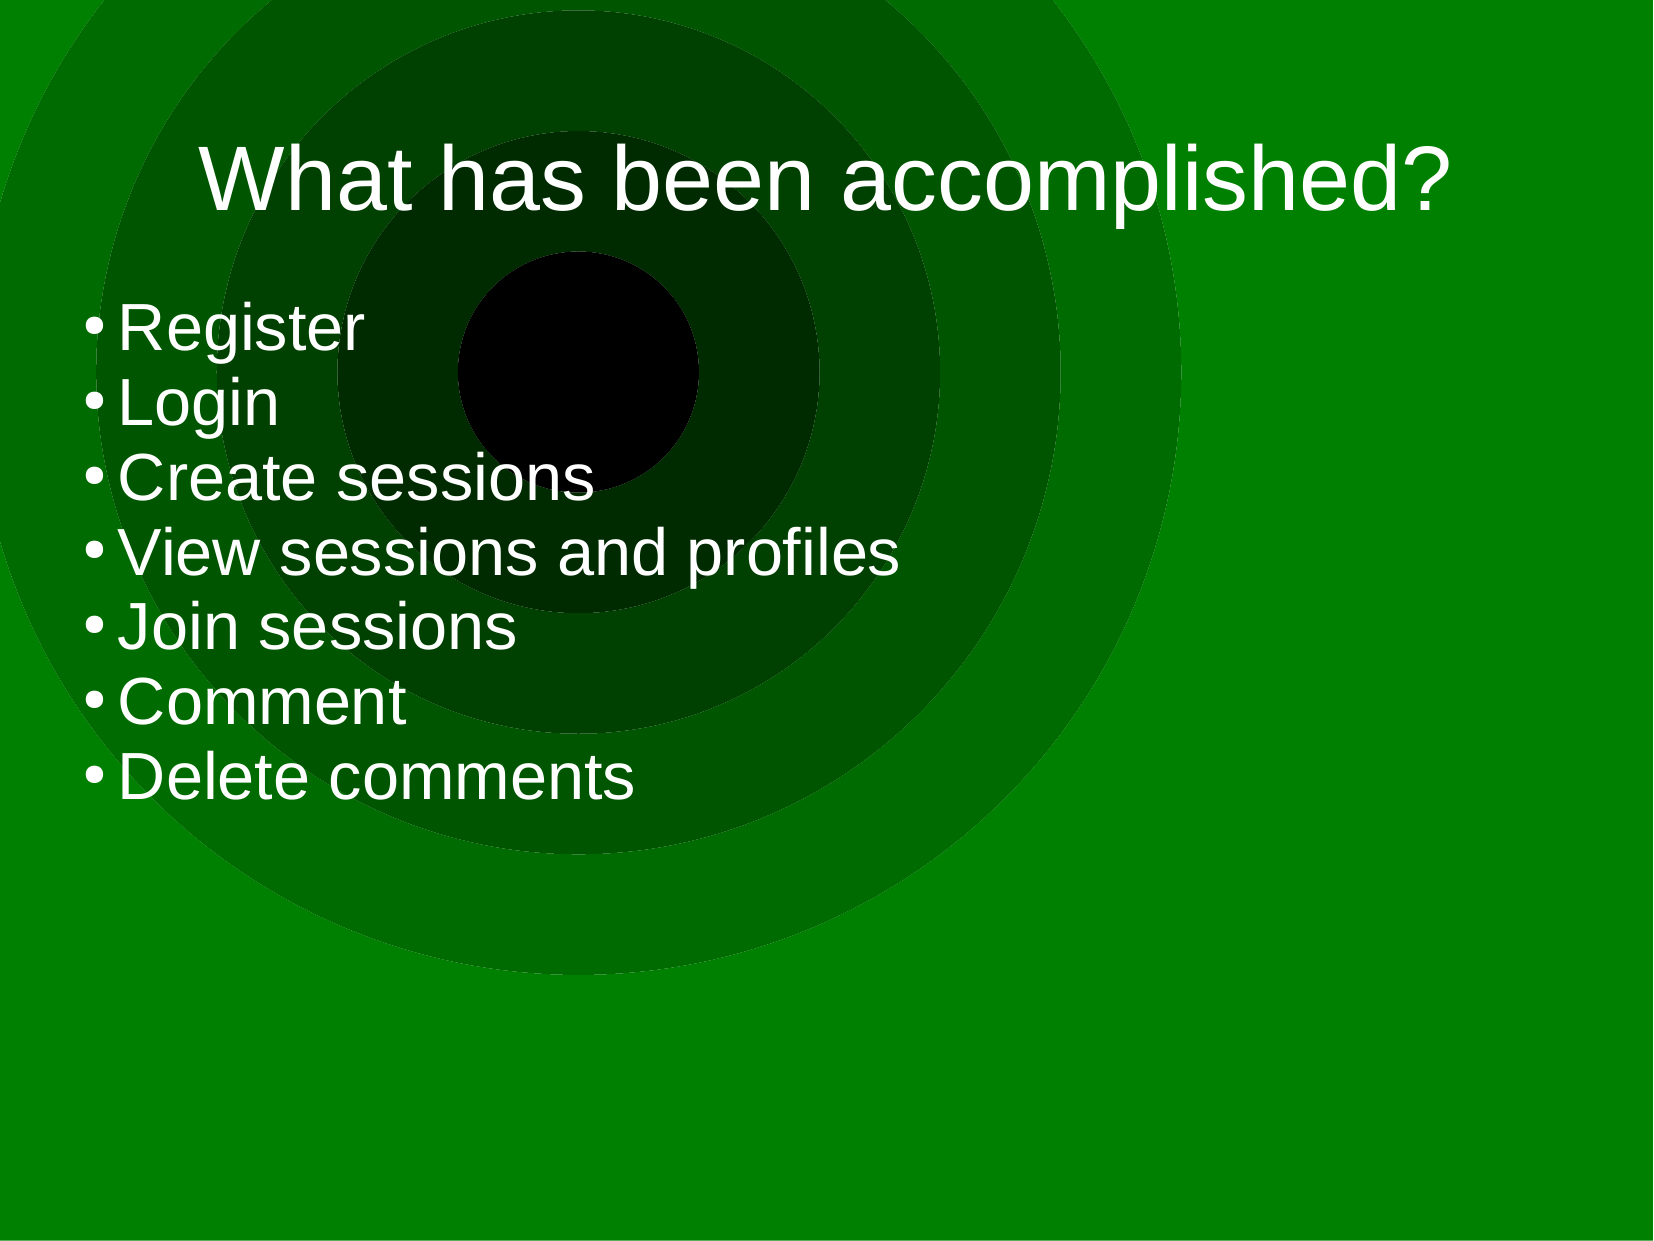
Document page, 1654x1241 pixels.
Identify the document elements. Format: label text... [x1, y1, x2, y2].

title What has been accomplished? [82, 75, 1571, 283]
subtitle Register Login Create sessions View sessions and profiles Join sessions Comment Delete comments [82, 290, 1571, 1109]
